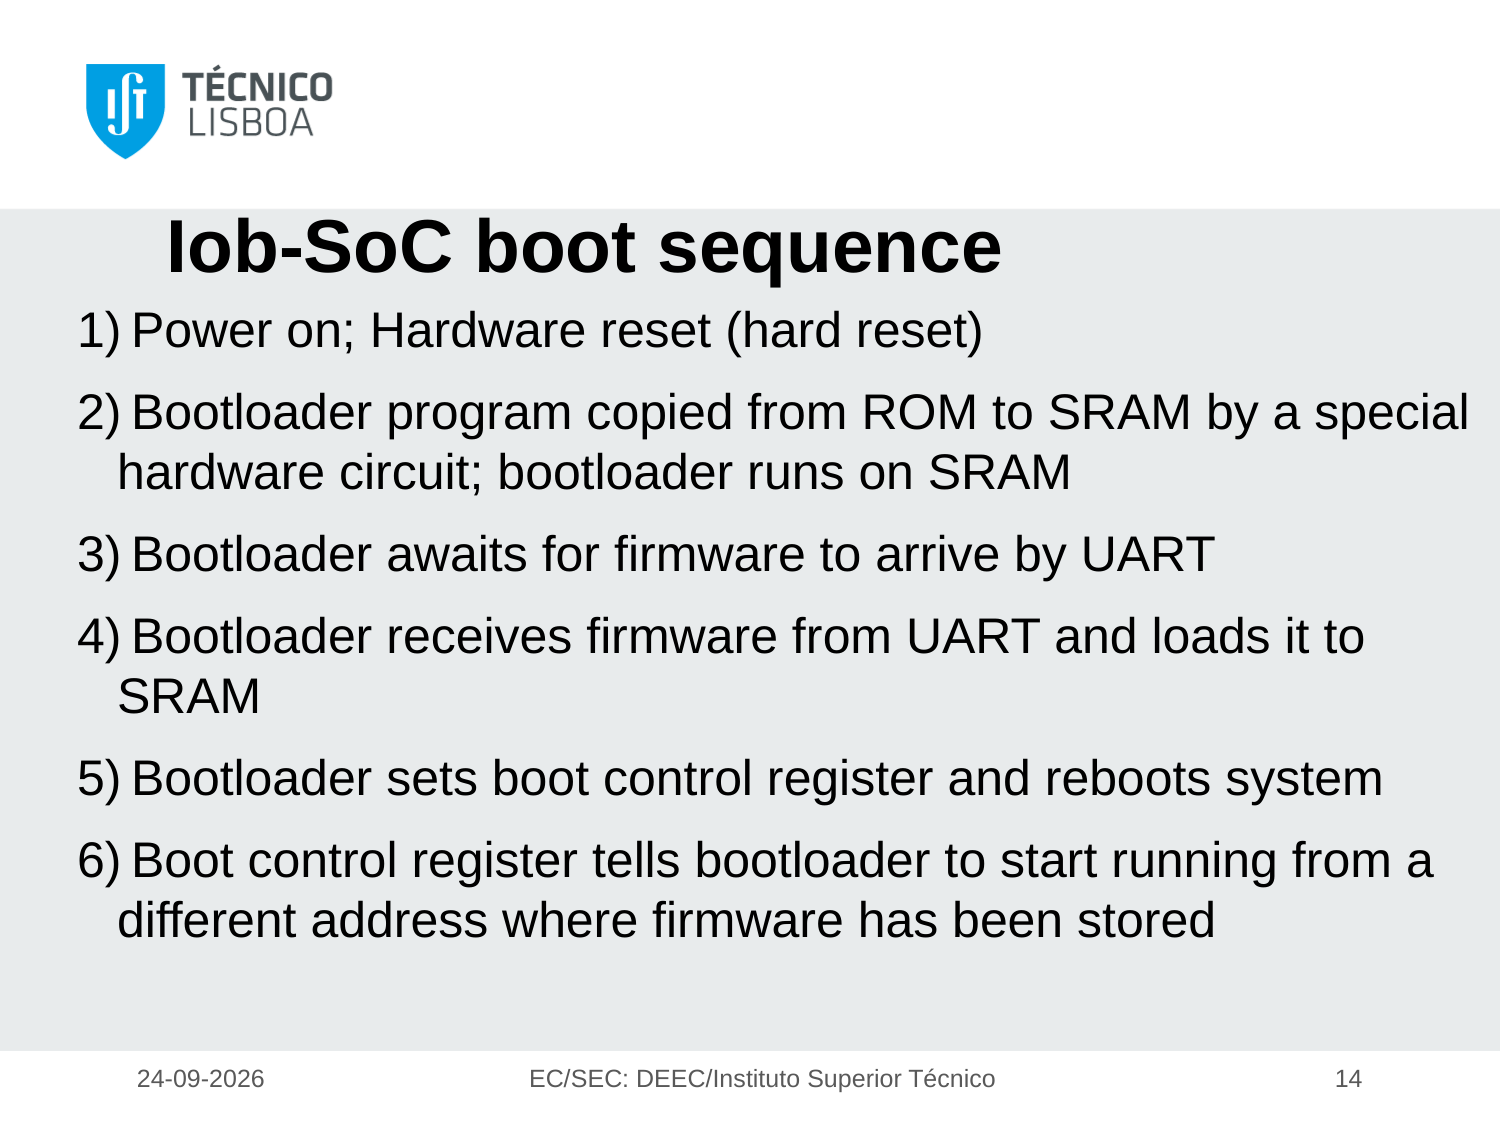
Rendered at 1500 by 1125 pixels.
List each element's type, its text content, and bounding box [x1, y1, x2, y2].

slide_number <number> [1077, 1052, 1378, 1103]
list Power on; Hardware reset (hard reset) Bootloader program copied from ROM to SRAM by a special hardware circuit; bootloader runs on SRAM Bootloader awaits for firmware to arrive by UART Bootloader receives firmware from UART and loads it to SRAM Bootloader sets boot control register and reboots system Boot control register tells bootloader to start running from a different address where firmware has been stored [63, 297, 1477, 959]
footer EC/SEC: DEEC/Instituto Superior Técnico [512, 1052, 1021, 1103]
slide_number 29-09-2020 [121, 1052, 425, 1103]
title Iob-SoC boot sequence [151, 171, 1408, 297]
picture [0, 0, 1500, 1125]
